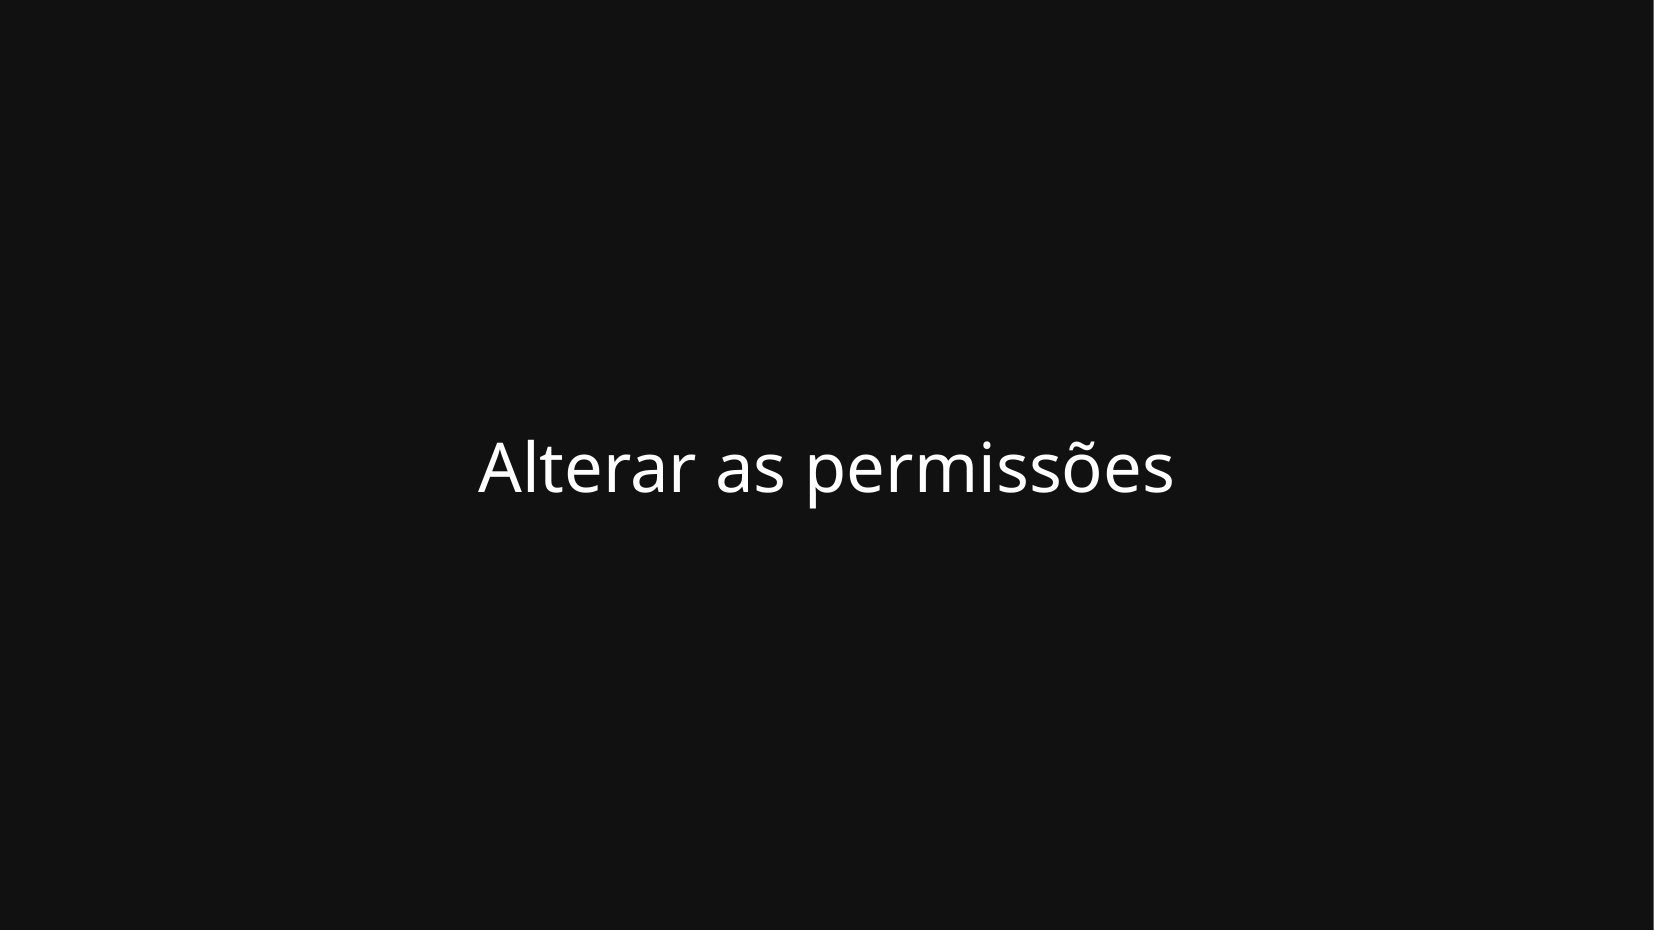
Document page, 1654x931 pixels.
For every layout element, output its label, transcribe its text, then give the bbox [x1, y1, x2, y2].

text_box Alterar as permissões [82, 387, 1571, 543]
